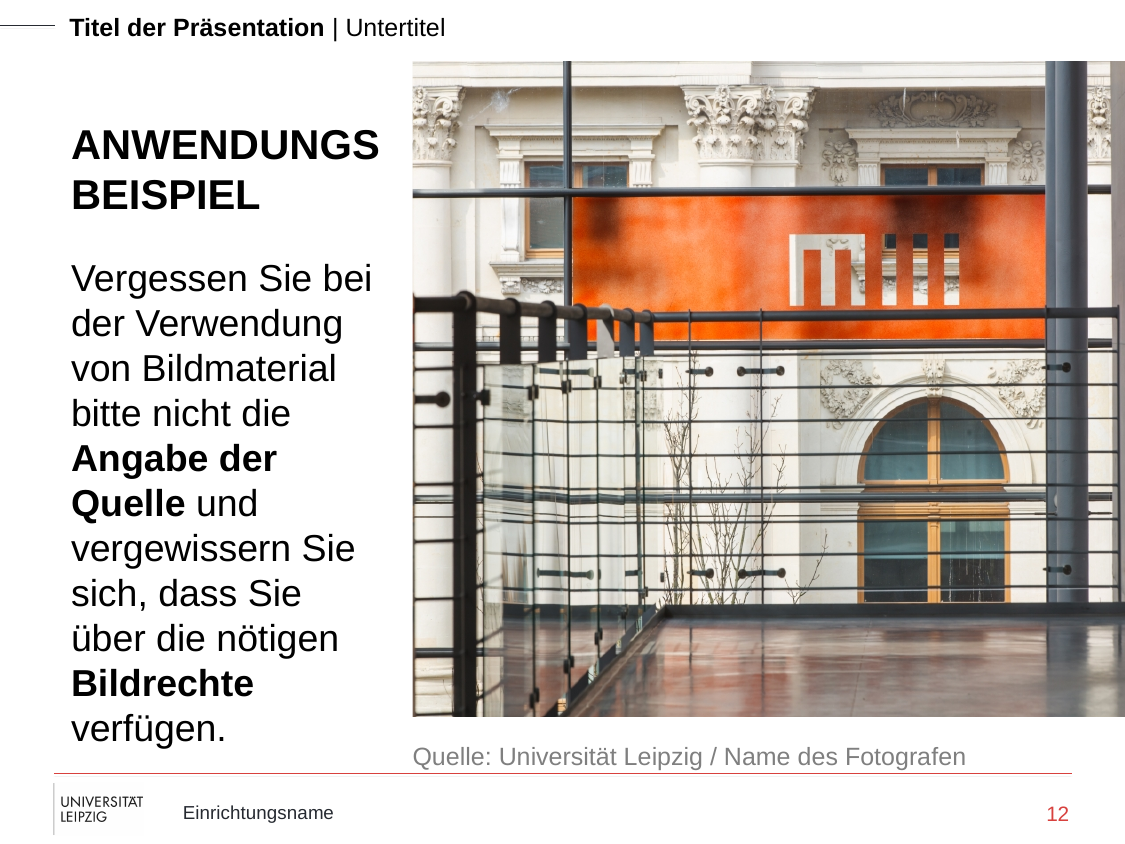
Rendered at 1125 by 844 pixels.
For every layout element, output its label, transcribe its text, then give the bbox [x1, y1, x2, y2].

list Vergessen Sie bei der Verwendung von Bildmaterial bitte nicht die Angabe der Quelle und vergewissern Sie sich, dass Sie über die nötigen Bildrechte verfügen. [56, 246, 400, 766]
title Anwendungsbeispiel [56, 61, 400, 225]
list Quelle: Universität Leipzig / Name des Fotografen [412, 716, 1069, 771]
slide_number 1 [962, 800, 1070, 839]
picture [412, 61, 1125, 717]
picture [53, 782, 144, 836]
